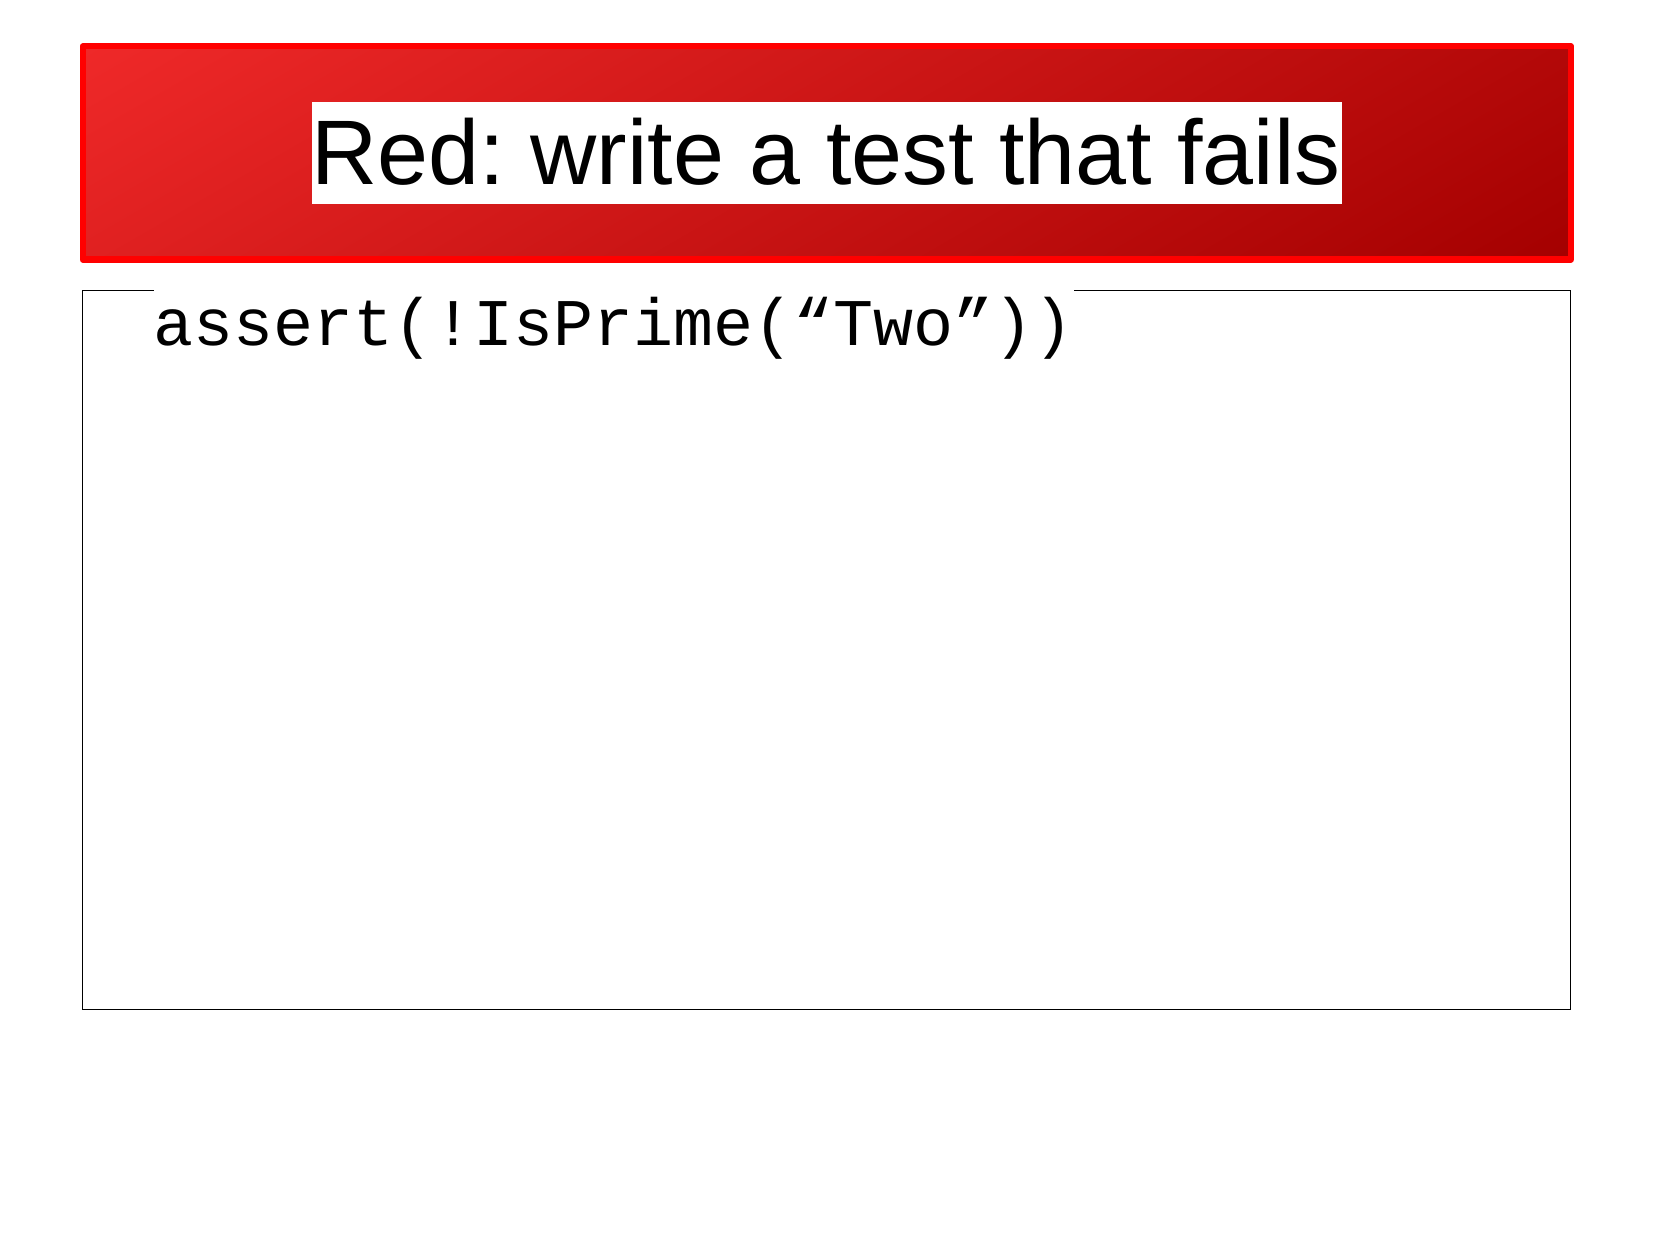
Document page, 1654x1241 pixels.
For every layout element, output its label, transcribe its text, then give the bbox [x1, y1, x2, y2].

list assert(!IsPrime(“Two”)) [82, 290, 1571, 1010]
title Red: write a test that fails [82, 46, 1571, 260]
